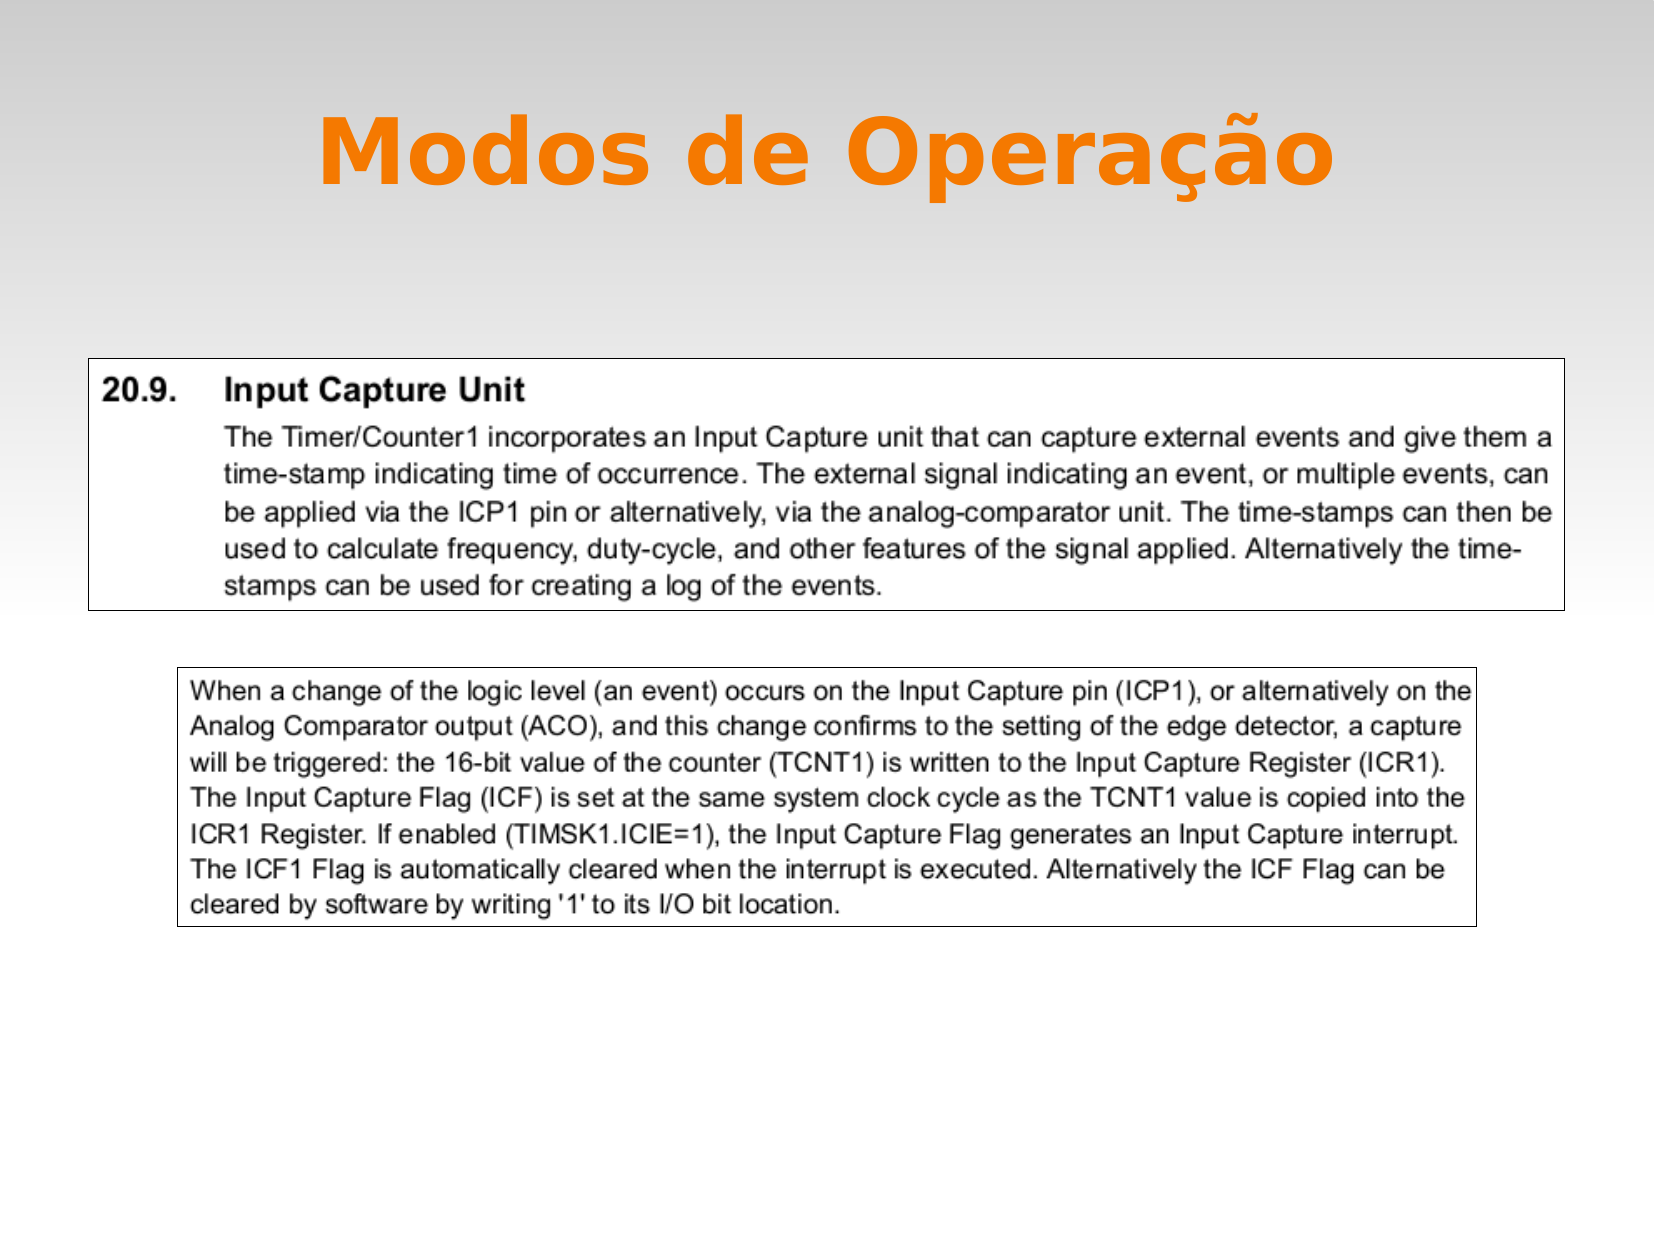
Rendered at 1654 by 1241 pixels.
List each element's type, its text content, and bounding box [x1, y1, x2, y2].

picture [88, 358, 1565, 611]
title Modos de Operação [82, 49, 1571, 257]
picture [177, 667, 1477, 927]
